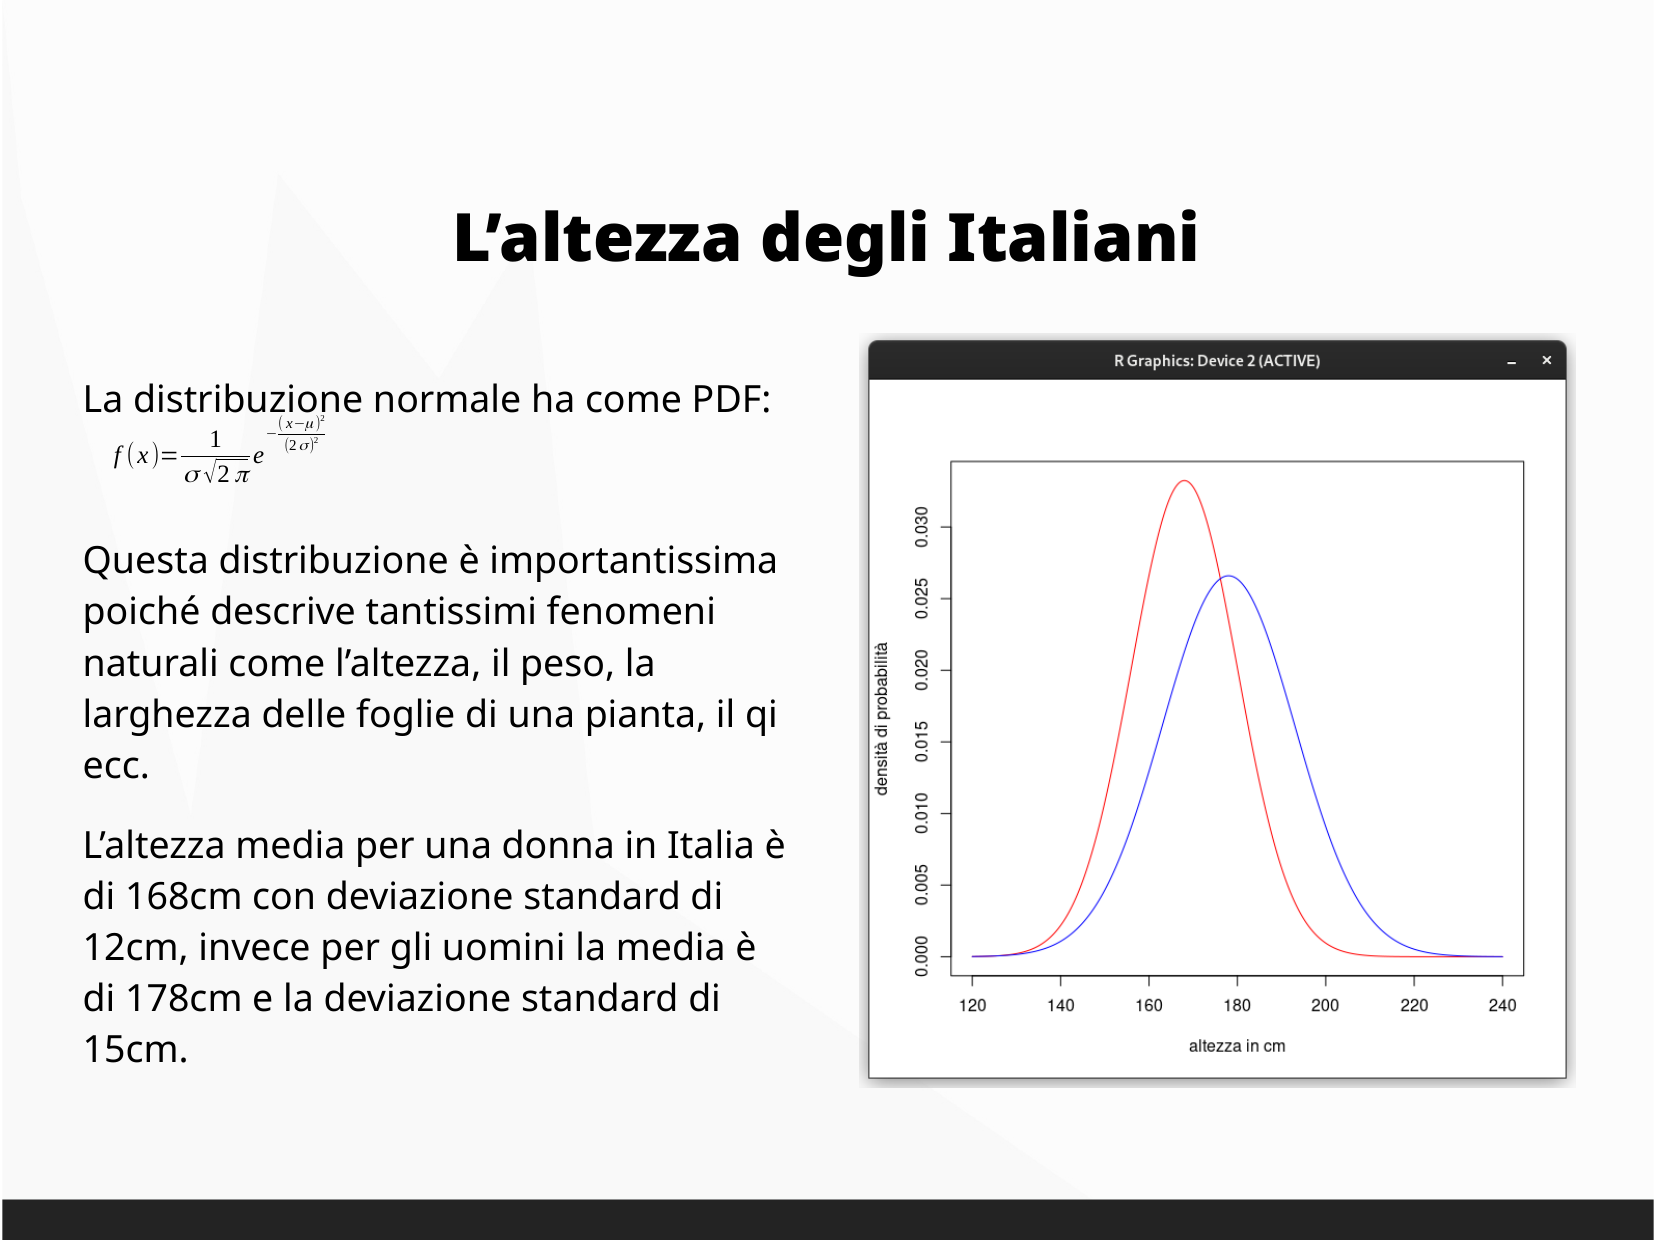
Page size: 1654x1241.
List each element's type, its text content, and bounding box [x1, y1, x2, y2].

title L’altezza degli Italiani [82, 132, 1571, 340]
chart [112, 413, 327, 488]
picture [2, 0, 1654, 1241]
list La distribuzione normale ha come PDF: Questa distribuzione è importantissima poiché descrive tantissimi fenomeni naturali come l’altezza, il peso, la larghezza delle foglie di una pianta, il qi ecc. L’altezza media per una donna in Italia è di 168cm con deviazione standard di 12cm, invece per gli uomini la media è di 178cm e la deviazione standard di 15cm. [82, 372, 788, 1093]
